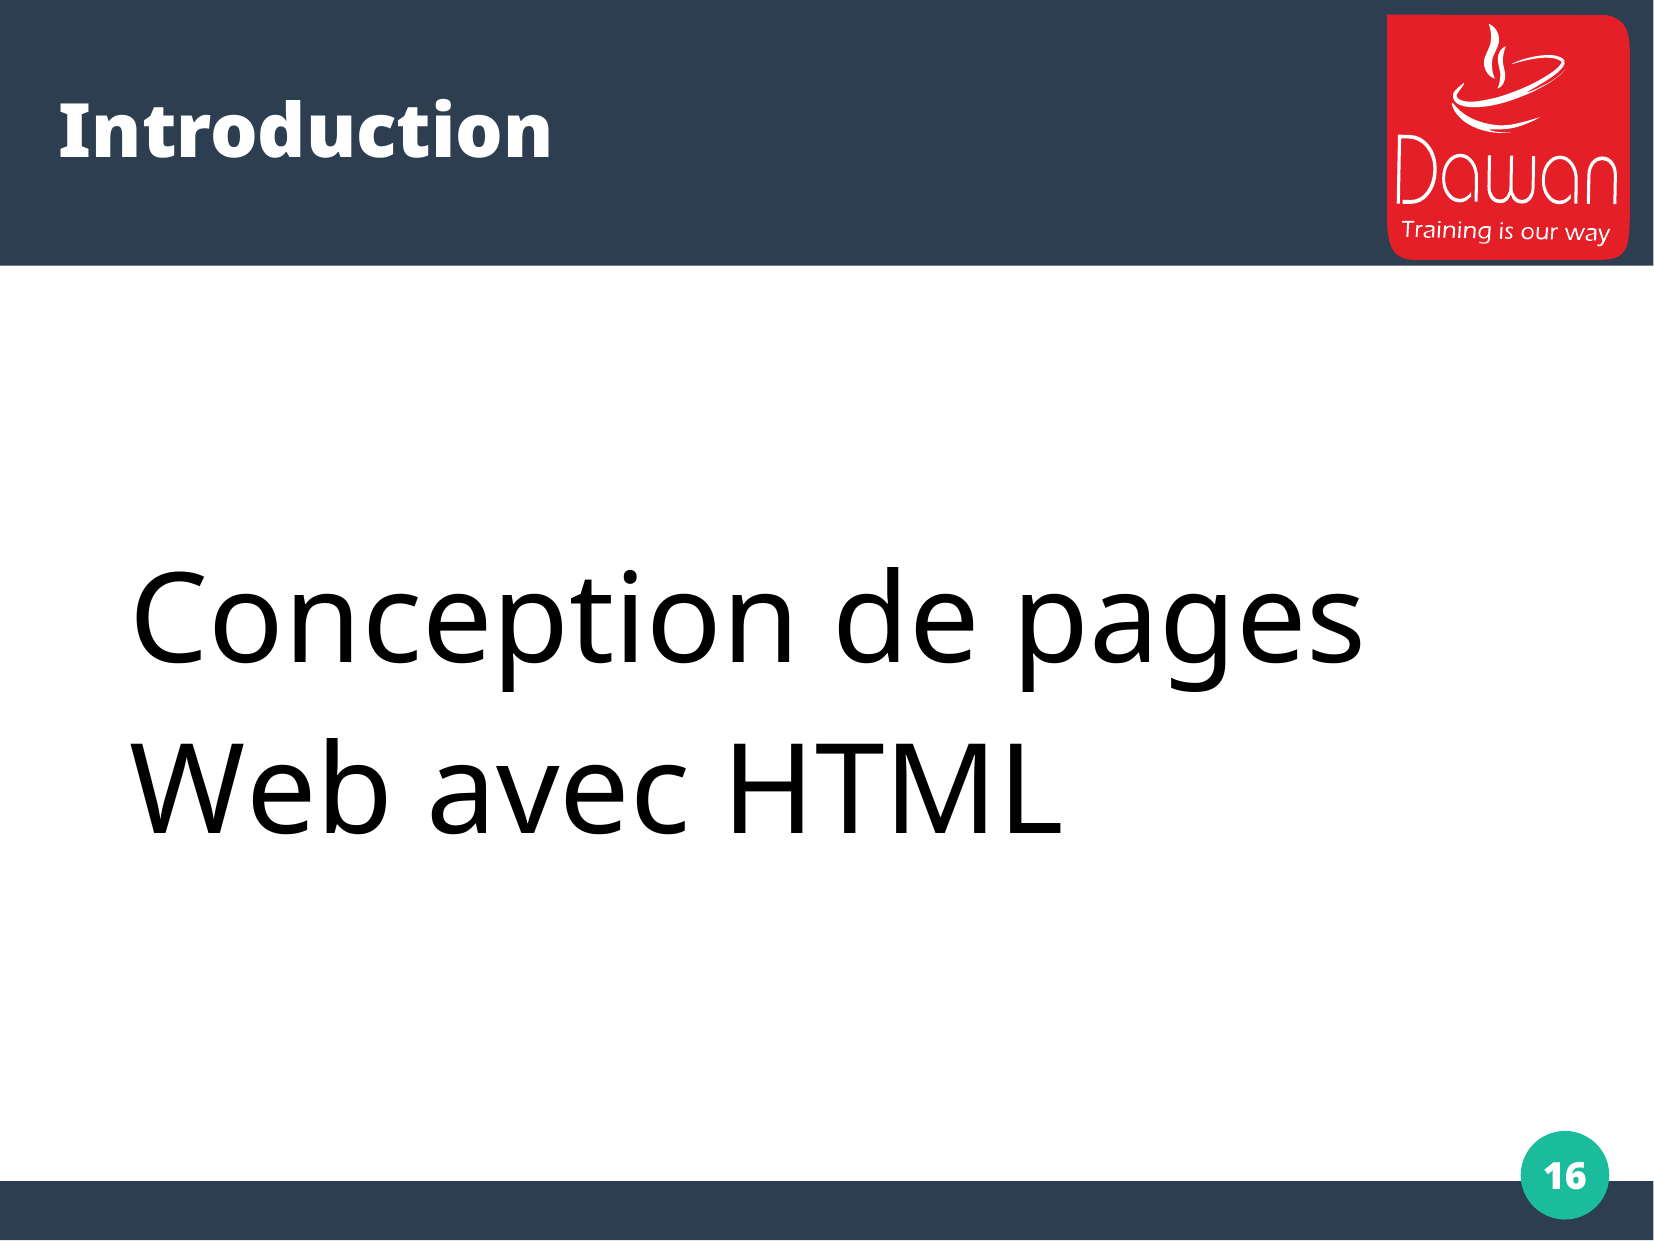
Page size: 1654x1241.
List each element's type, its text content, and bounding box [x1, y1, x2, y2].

picture [1387, 14, 1630, 260]
list Conception de pages Web avec HTML [59, 324, 1595, 1152]
title Introduction [59, 49, 1387, 207]
